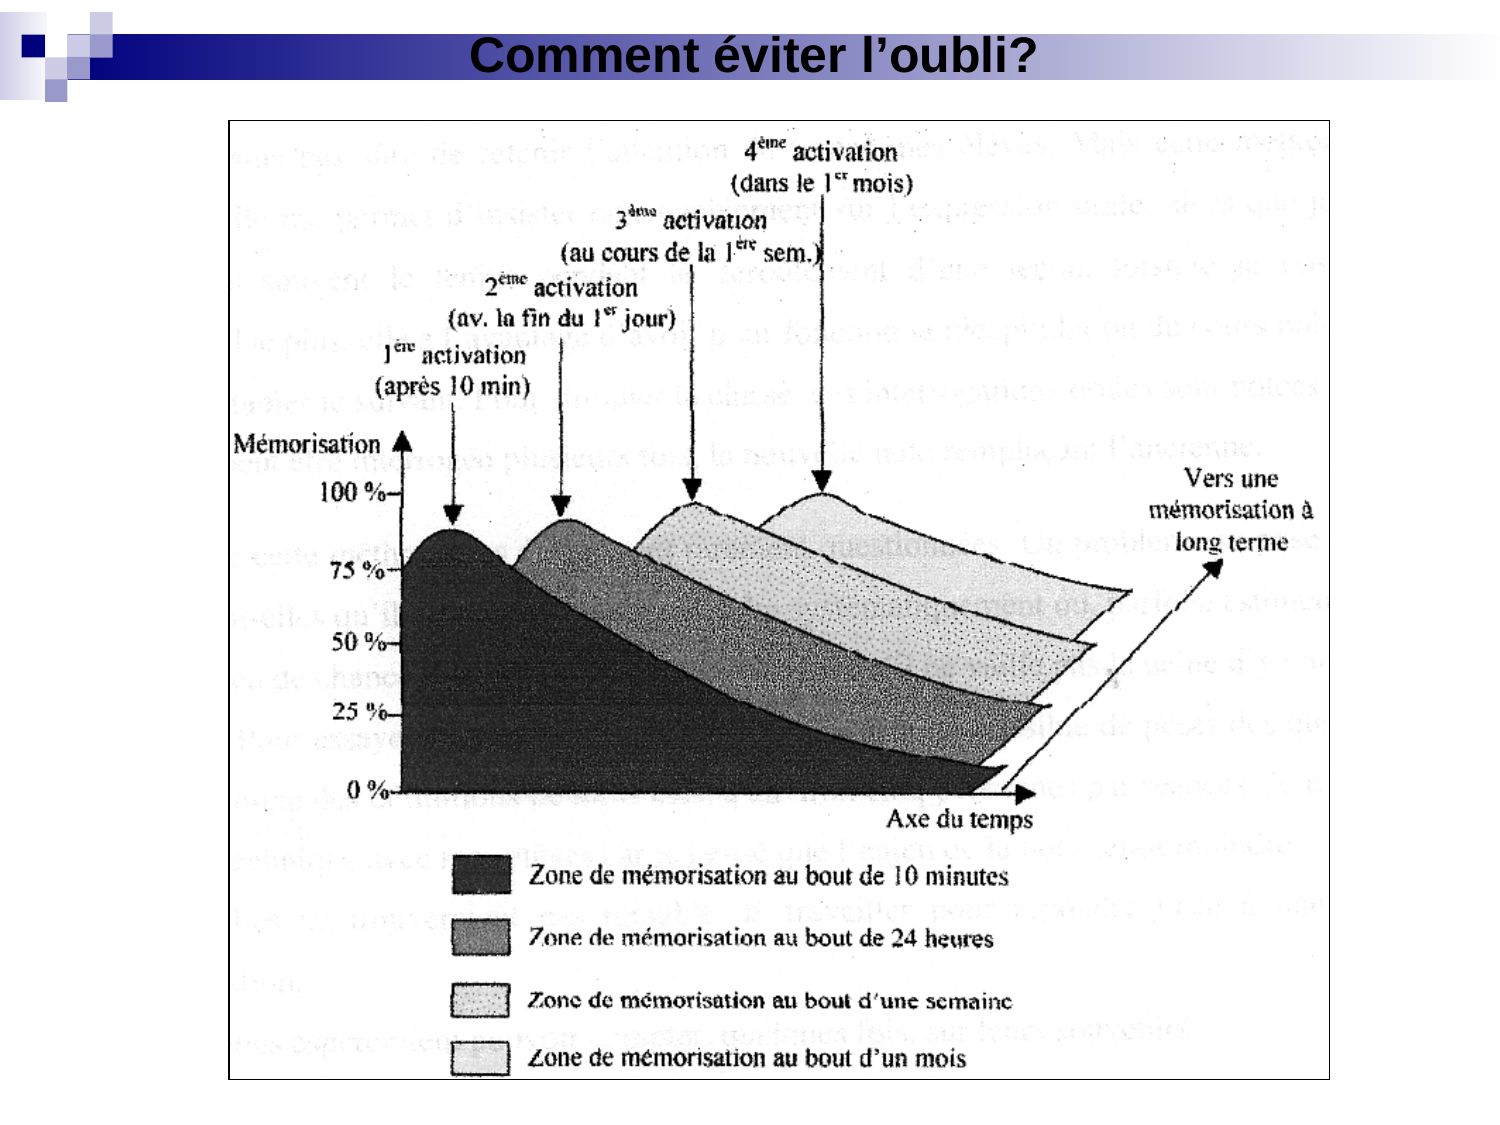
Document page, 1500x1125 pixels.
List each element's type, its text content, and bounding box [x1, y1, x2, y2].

picture [229, 121, 1329, 1079]
text_box Comment éviter l’oubli? [454, 14, 1055, 90]
